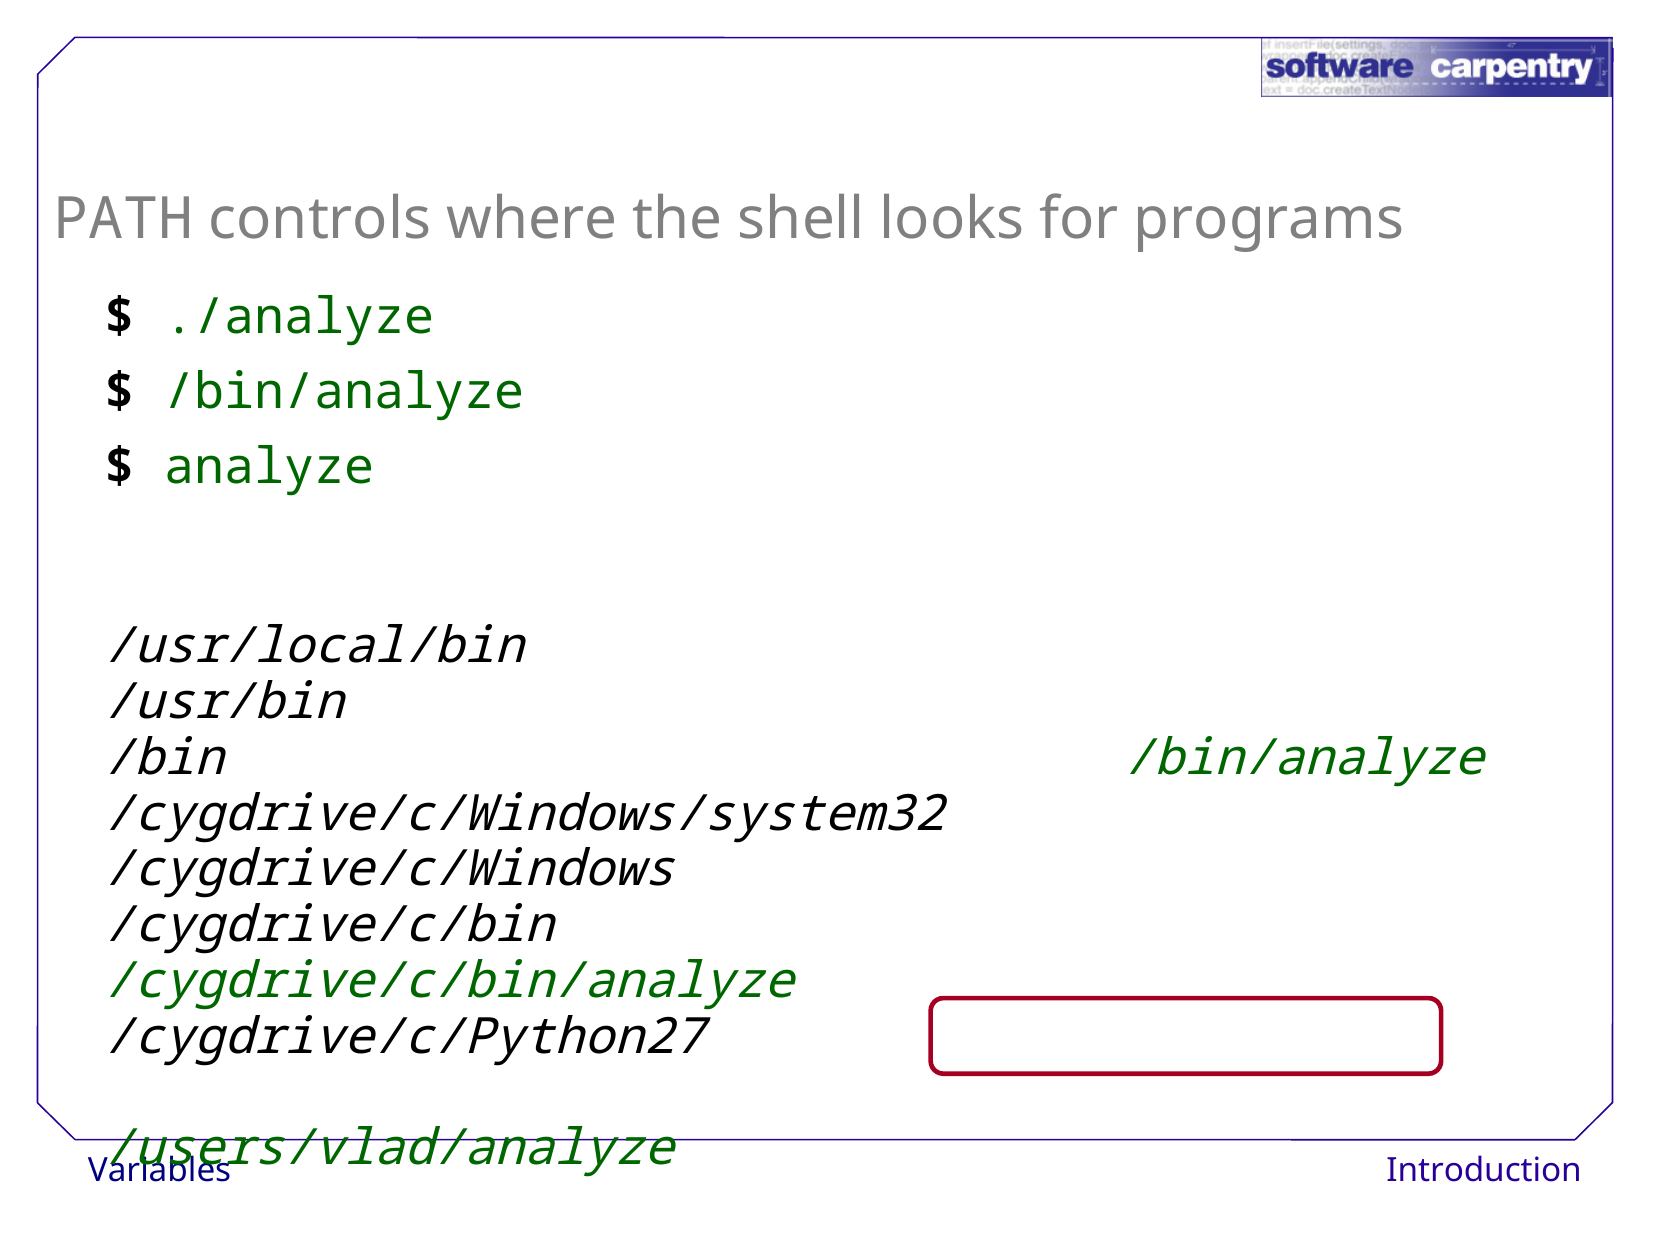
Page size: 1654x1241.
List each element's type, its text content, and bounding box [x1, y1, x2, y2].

text_box $ ./analyze $ /bin/analyze $ analyze [89, 260, 1512, 610]
text_box PATH controls where the shell looks for programs [38, 138, 1570, 259]
picture [1261, 39, 1613, 97]
text_box /usr/local/bin /usr/bin /bin /bin/analyze /cygdrive/c/Windows/system32 /cygdrive/c/Windows /cygdrive/c/bin /cygdrive/c/bin/analyze /cygdrive/c/Python27 /users/vlad/analyze [89, 610, 1564, 1184]
